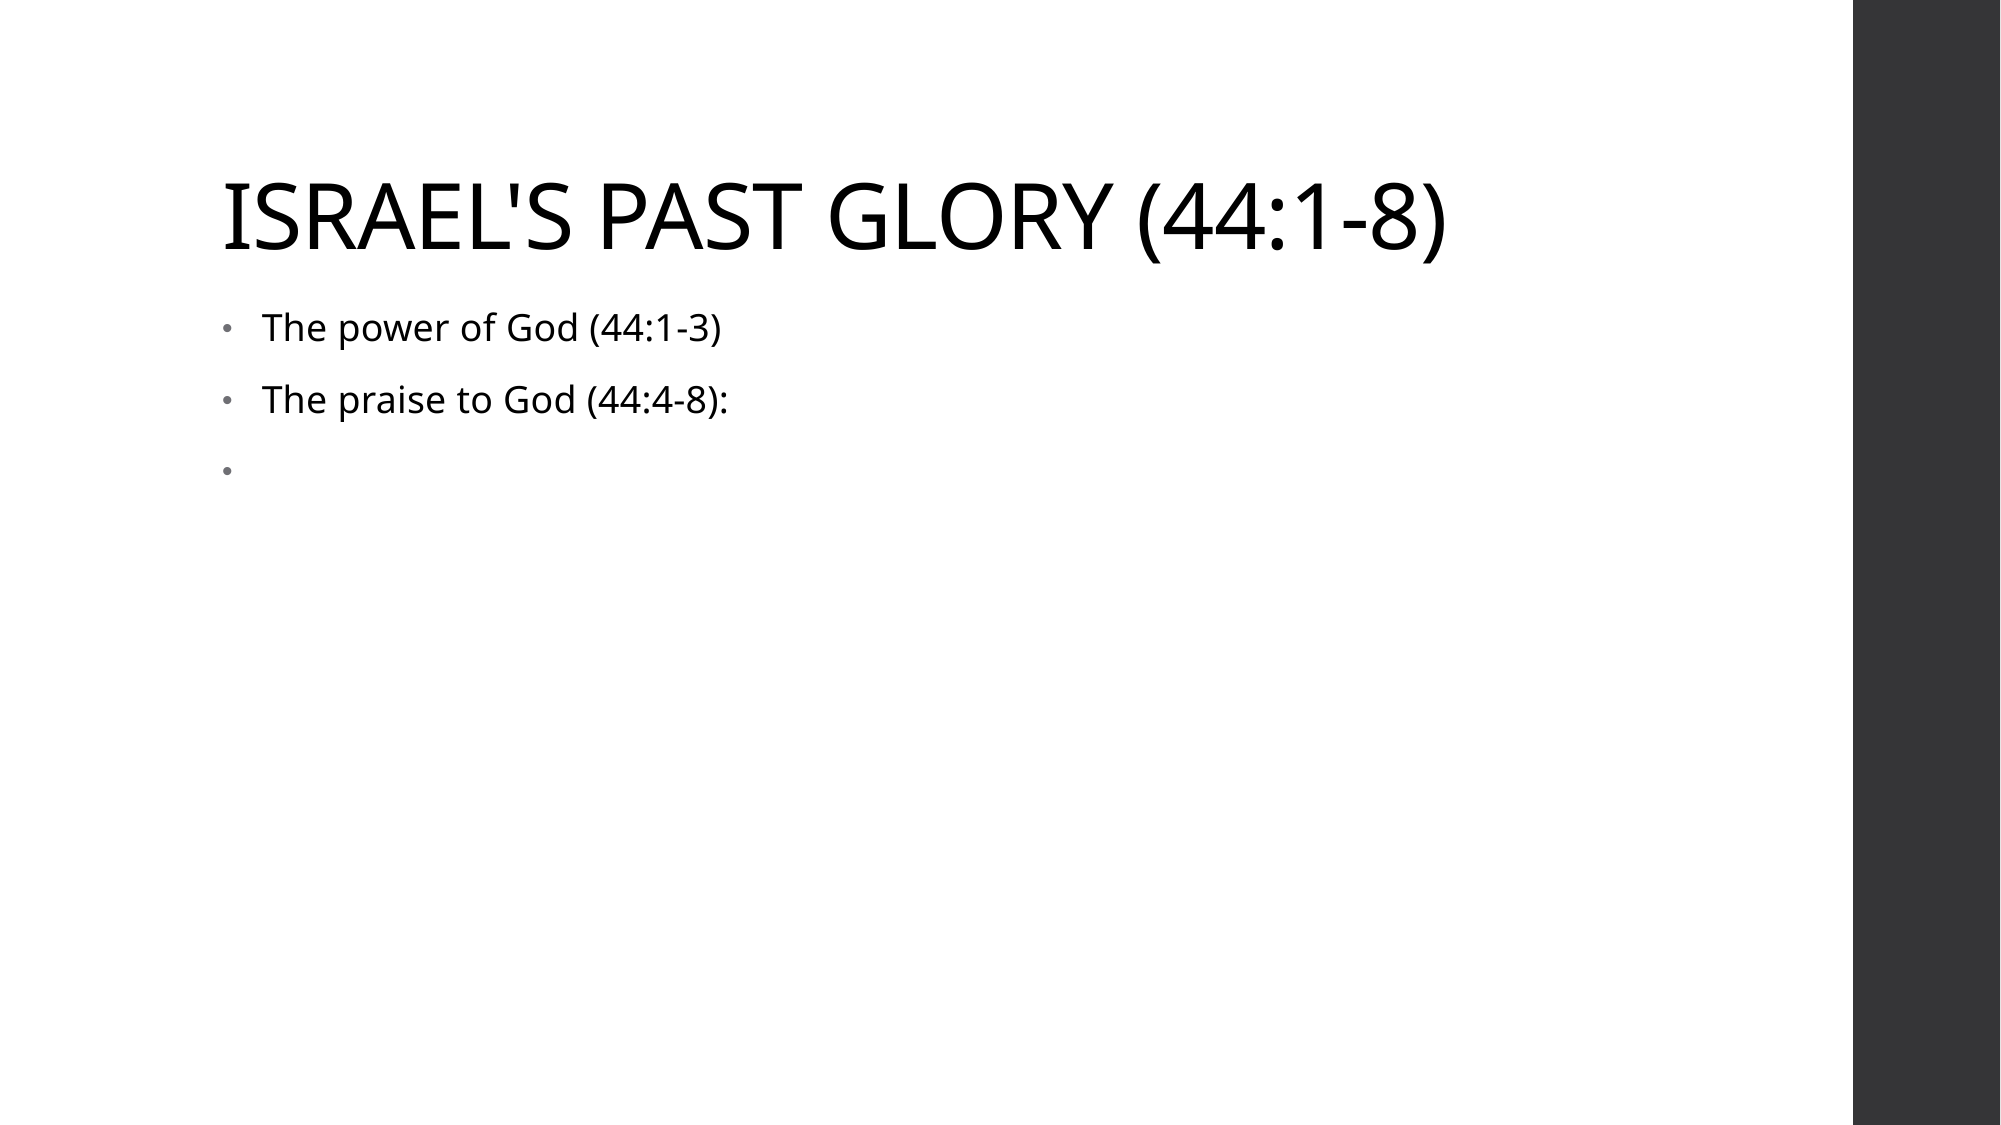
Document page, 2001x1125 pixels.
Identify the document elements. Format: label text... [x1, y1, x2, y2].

list The power of God (44:1-3) The praise to God (44:4-8): [206, 299, 1617, 1014]
title ISRAEL'S PAST GLORY (44:1-8) [206, 60, 1797, 278]
